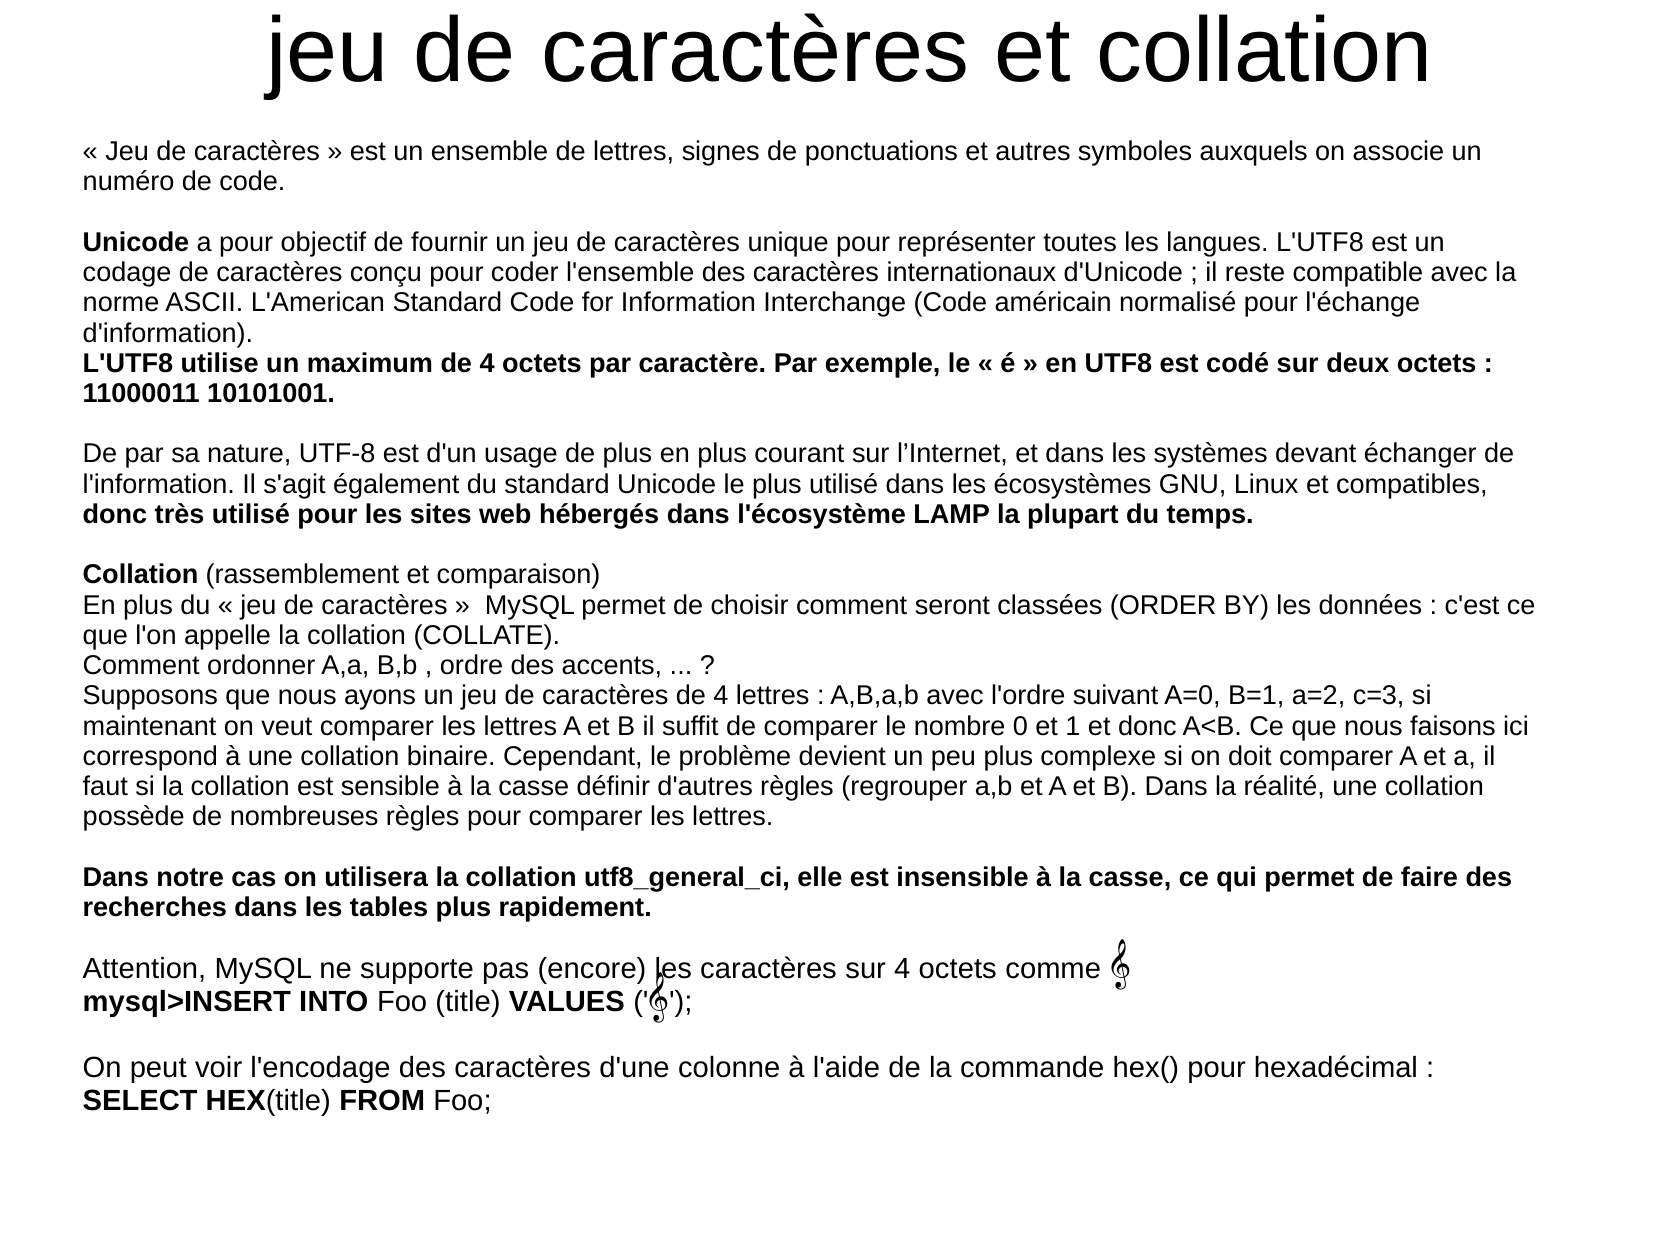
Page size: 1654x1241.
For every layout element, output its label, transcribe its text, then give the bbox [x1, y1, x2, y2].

subtitle « Jeu de caractères » est un ensemble de lettres, signes de ponctuations et autres symboles auxquels on associe un numéro de code. Unicode a pour objectif de fournir un jeu de caractères unique pour représenter toutes les langues. L'UTF8 est un codage de caractères conçu pour coder l'ensemble des caractères internationaux d'Unicode ; il reste compatible avec la norme ASCII. L'American Standard Code for Information Interchange (Code américain normalisé pour l'échange d'information). L'UTF8 utilise un maximum de 4 octets par caractère. Par exemple, le « é » en UTF8 est codé sur deux octets : 11000011 10101001. De par sa nature, UTF-8 est d'un usage de plus en plus courant sur l’Internet, et dans les systèmes devant échanger de l'information. Il s'agit également du standard Unicode le plus utilisé dans les écosystèmes GNU, Linux et compatibles, donc très utilisé pour les sites web hébergés dans l'écosystème LAMP la plupart du temps. Collation (rassemblement et comparaison) En plus du « jeu de caractères » MySQL permet de choisir comment seront classées (ORDER BY) les données : c'est ce que l'on appelle la collation (COLLATE). Comment ordonner A,a, B,b , ordre des accents, ... ? Supposons que nous ayons un jeu de caractères de 4 lettres : A,B,a,b avec l'ordre suivant A=0, B=1, a=2, c=3, si maintenant on veut comparer les lettres A et B il suffit de comparer le nombre 0 et 1 et donc A<B. Ce que nous faisons ici correspond à une collation binaire. Cependant, le problème devient un peu plus complexe si on doit comparer A et a, il faut si la collation est sensible à la casse définir d'autres règles (regrouper a,b et A et B). Dans la réalité, une collation possède de nombreuses règles pour comparer les lettres. Dans notre cas on utilisera la collation utf8_general_ci, elle est insensible à la casse, ce qui permet de faire des recherches dans les tables plus rapidement. Attention, MySQL ne supporte pas (encore) les caractères sur 4 octets comme 𝄞 mysql>INSERT INTO Foo (title) VALUES ('𝄞'); On peut voir l'encodage des caractères d'une colonne à l'aide de la commande hex() pour hexadécimal : SELECT HEX(title) FROM Foo; [82, 136, 1538, 1117]
title jeu de caractères et collation [106, 0, 1595, 154]
